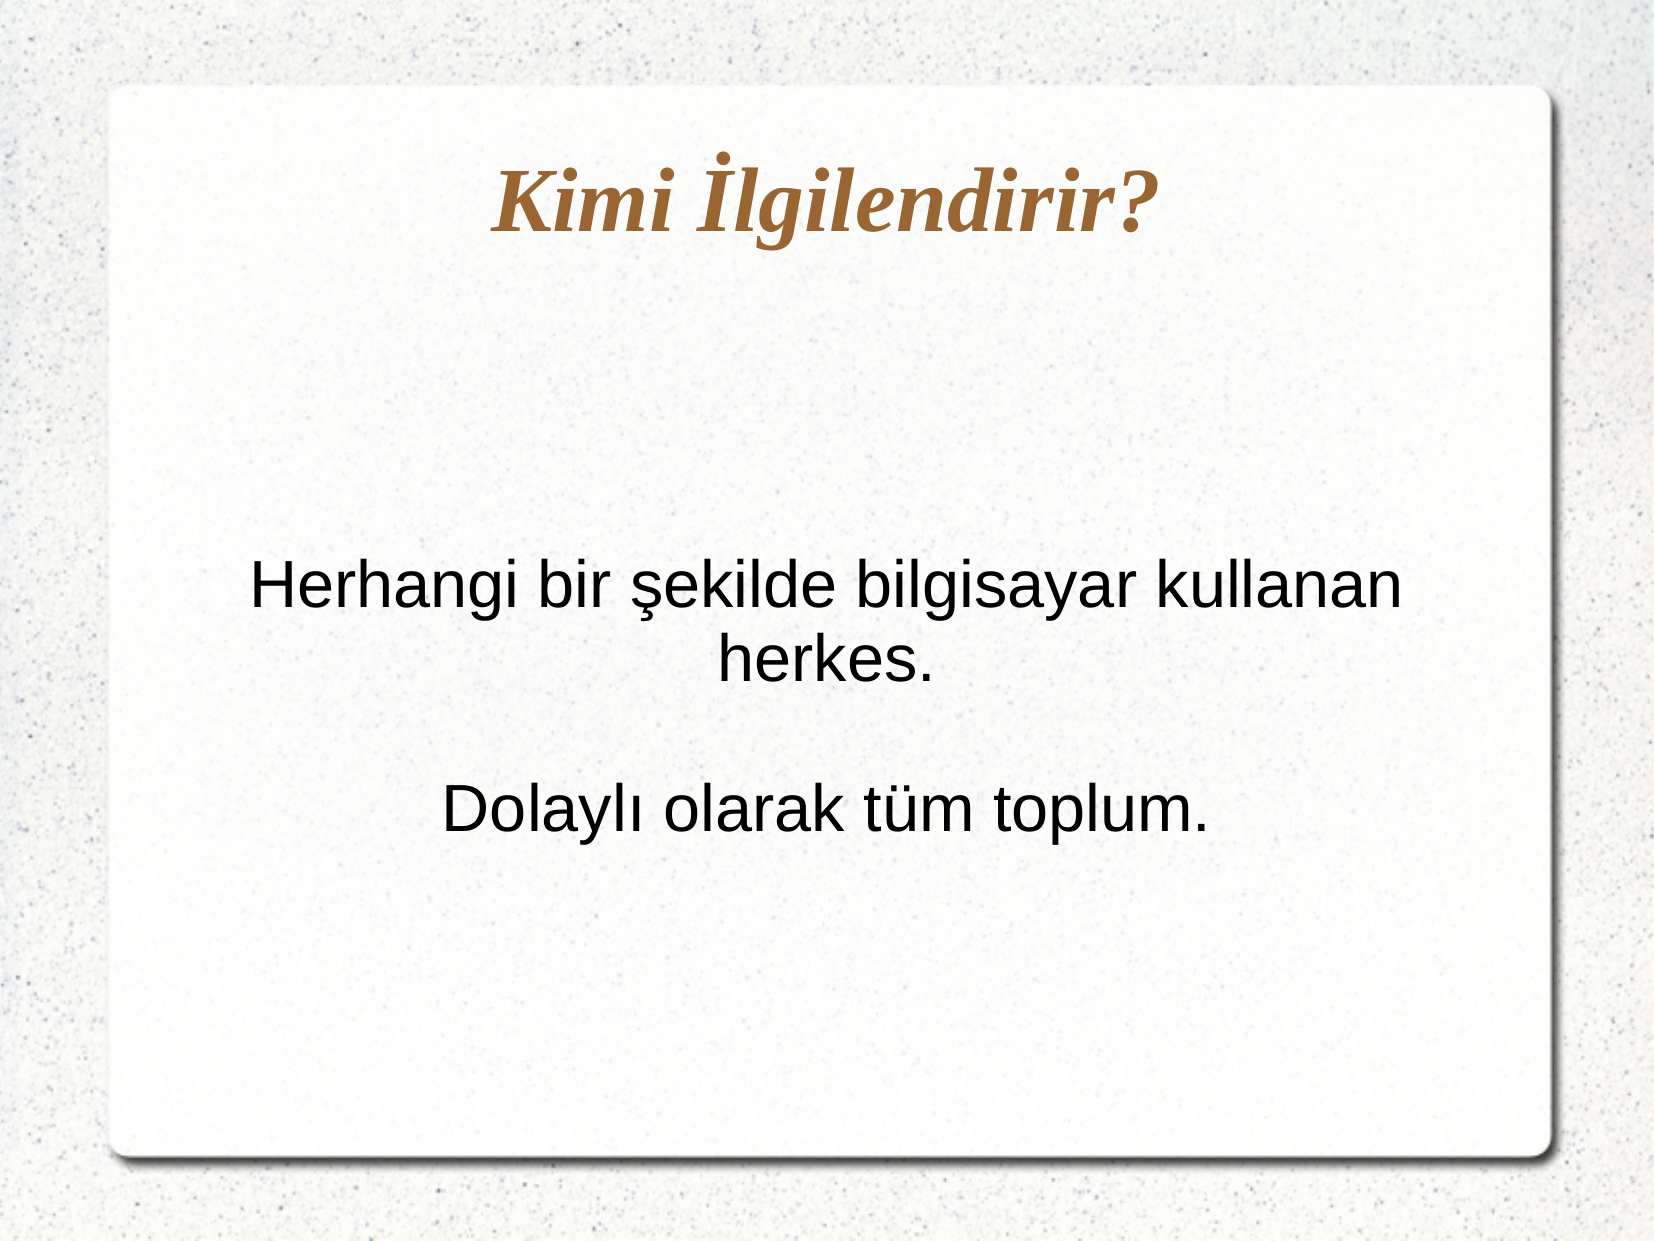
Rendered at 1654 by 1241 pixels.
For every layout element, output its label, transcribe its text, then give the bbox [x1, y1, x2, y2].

picture [0, 0, 1654, 1241]
title Kimi İlgilendirir? [118, 96, 1536, 304]
subtitle Herhangi bir şekilde bilgisayar kullanan herkes. Dolaylı olarak tüm toplum. [147, 336, 1506, 1056]
